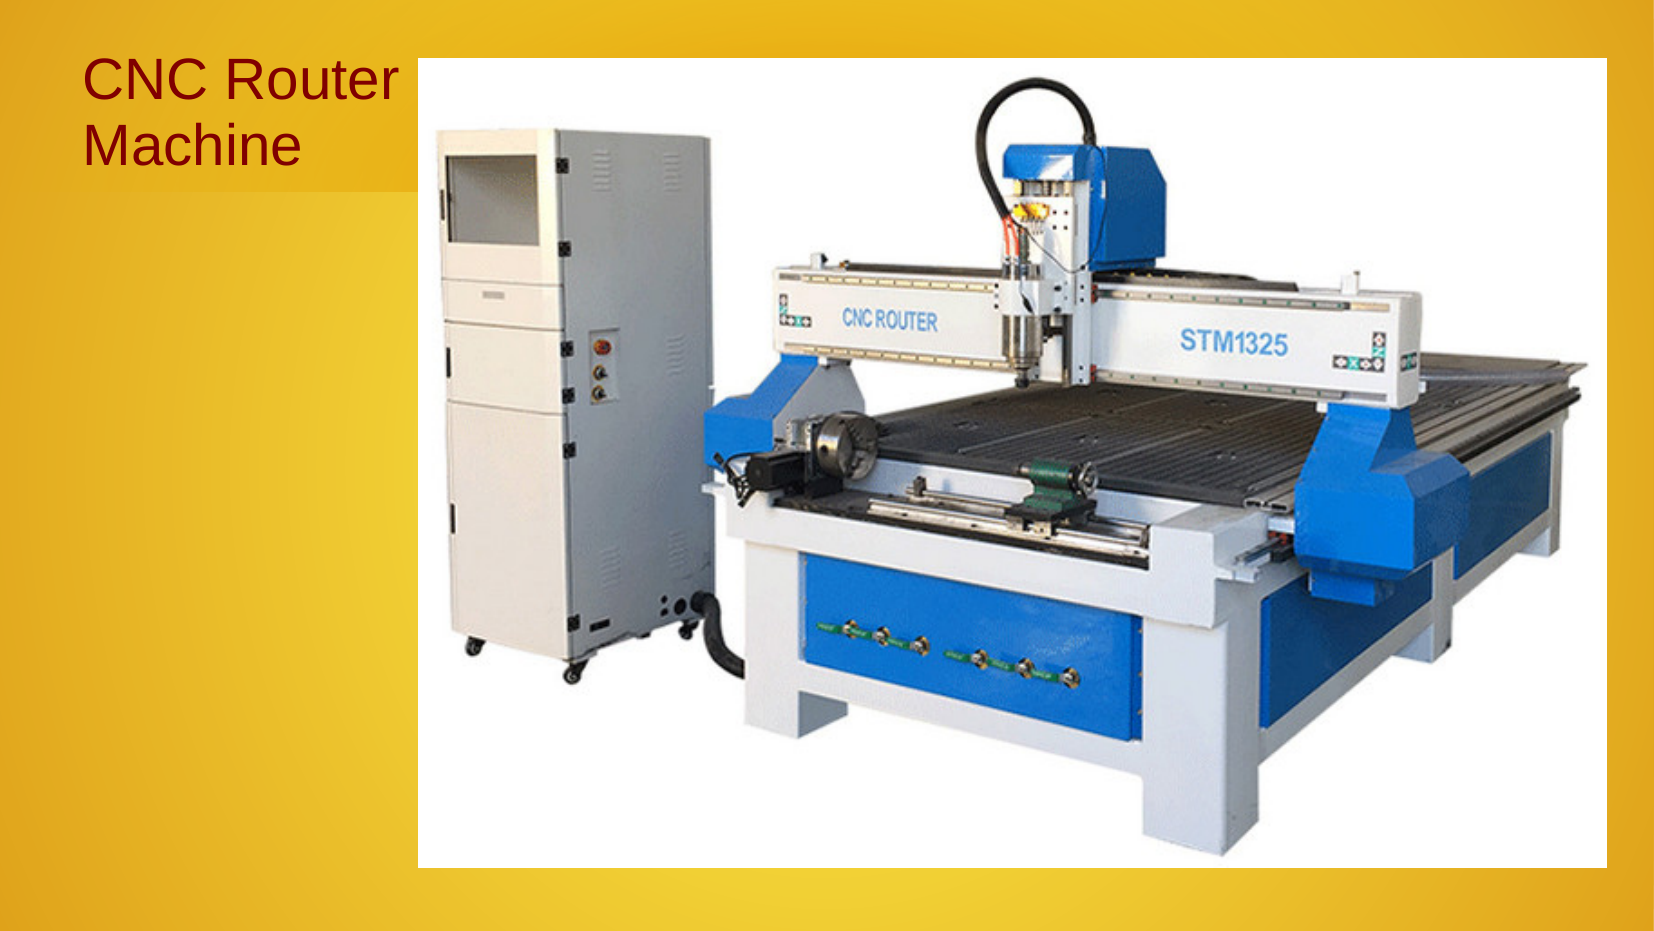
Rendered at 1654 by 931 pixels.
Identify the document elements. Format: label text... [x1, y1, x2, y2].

title CNC Router Machine [82, 35, 1571, 189]
picture [418, 58, 1607, 868]
